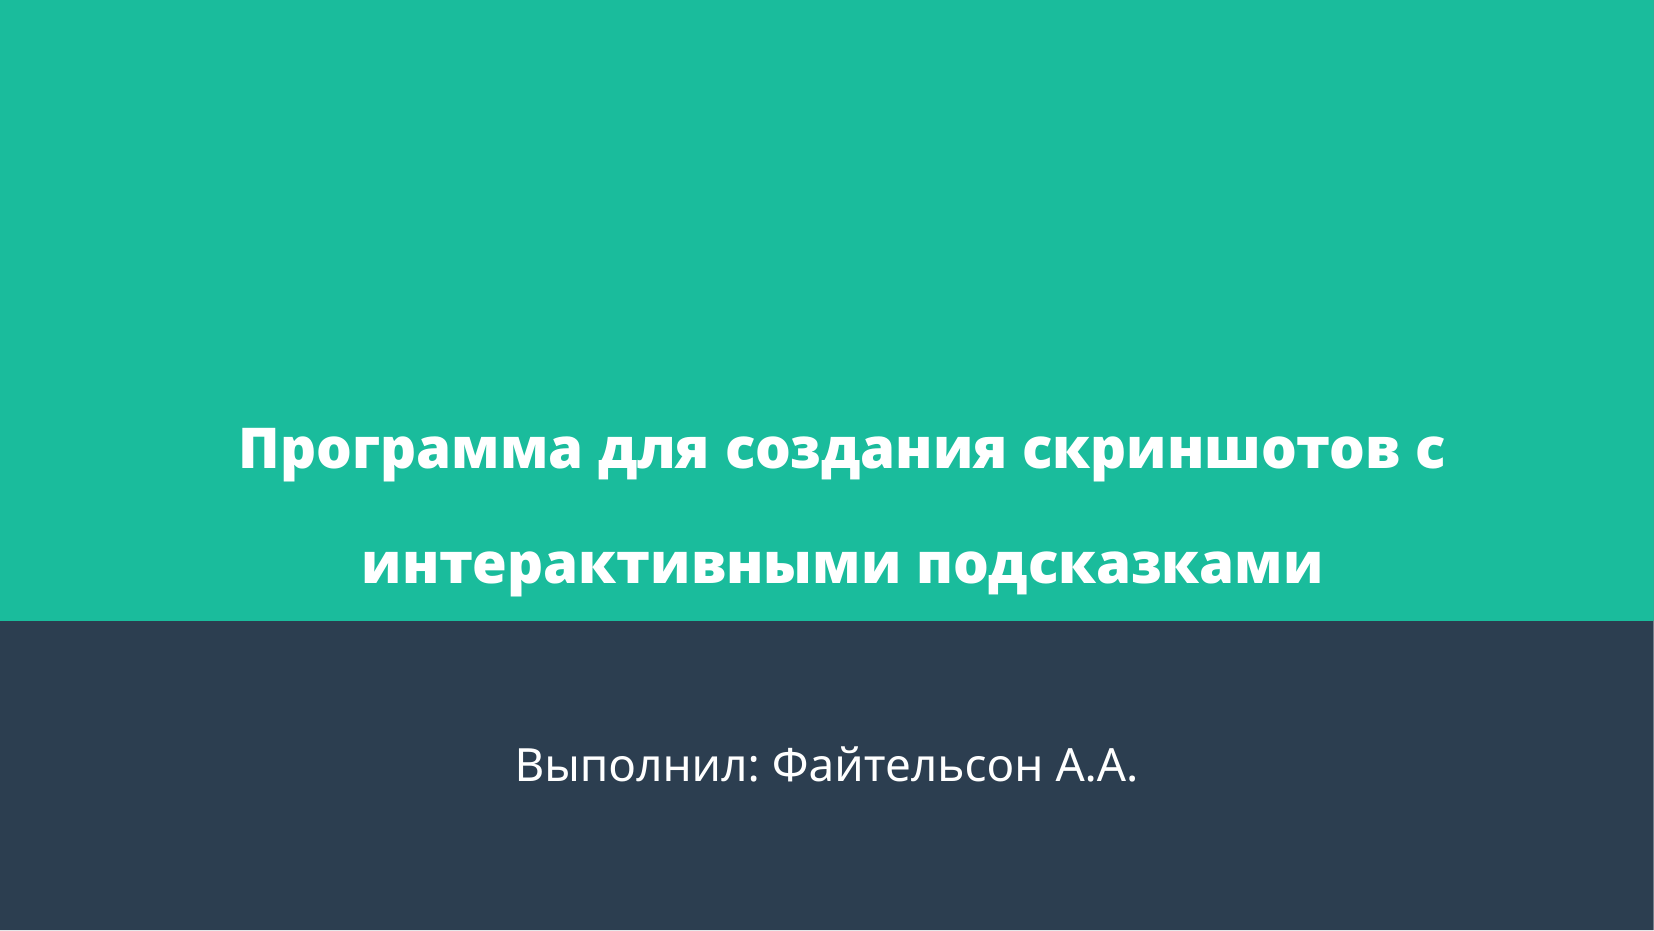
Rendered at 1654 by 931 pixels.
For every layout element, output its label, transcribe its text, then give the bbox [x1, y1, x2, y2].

subtitle Выполнил: Файтельсон А.А. [59, 642, 1595, 886]
title Программа для создания скриншотов с интерактивными подсказками [75, 369, 1611, 601]
